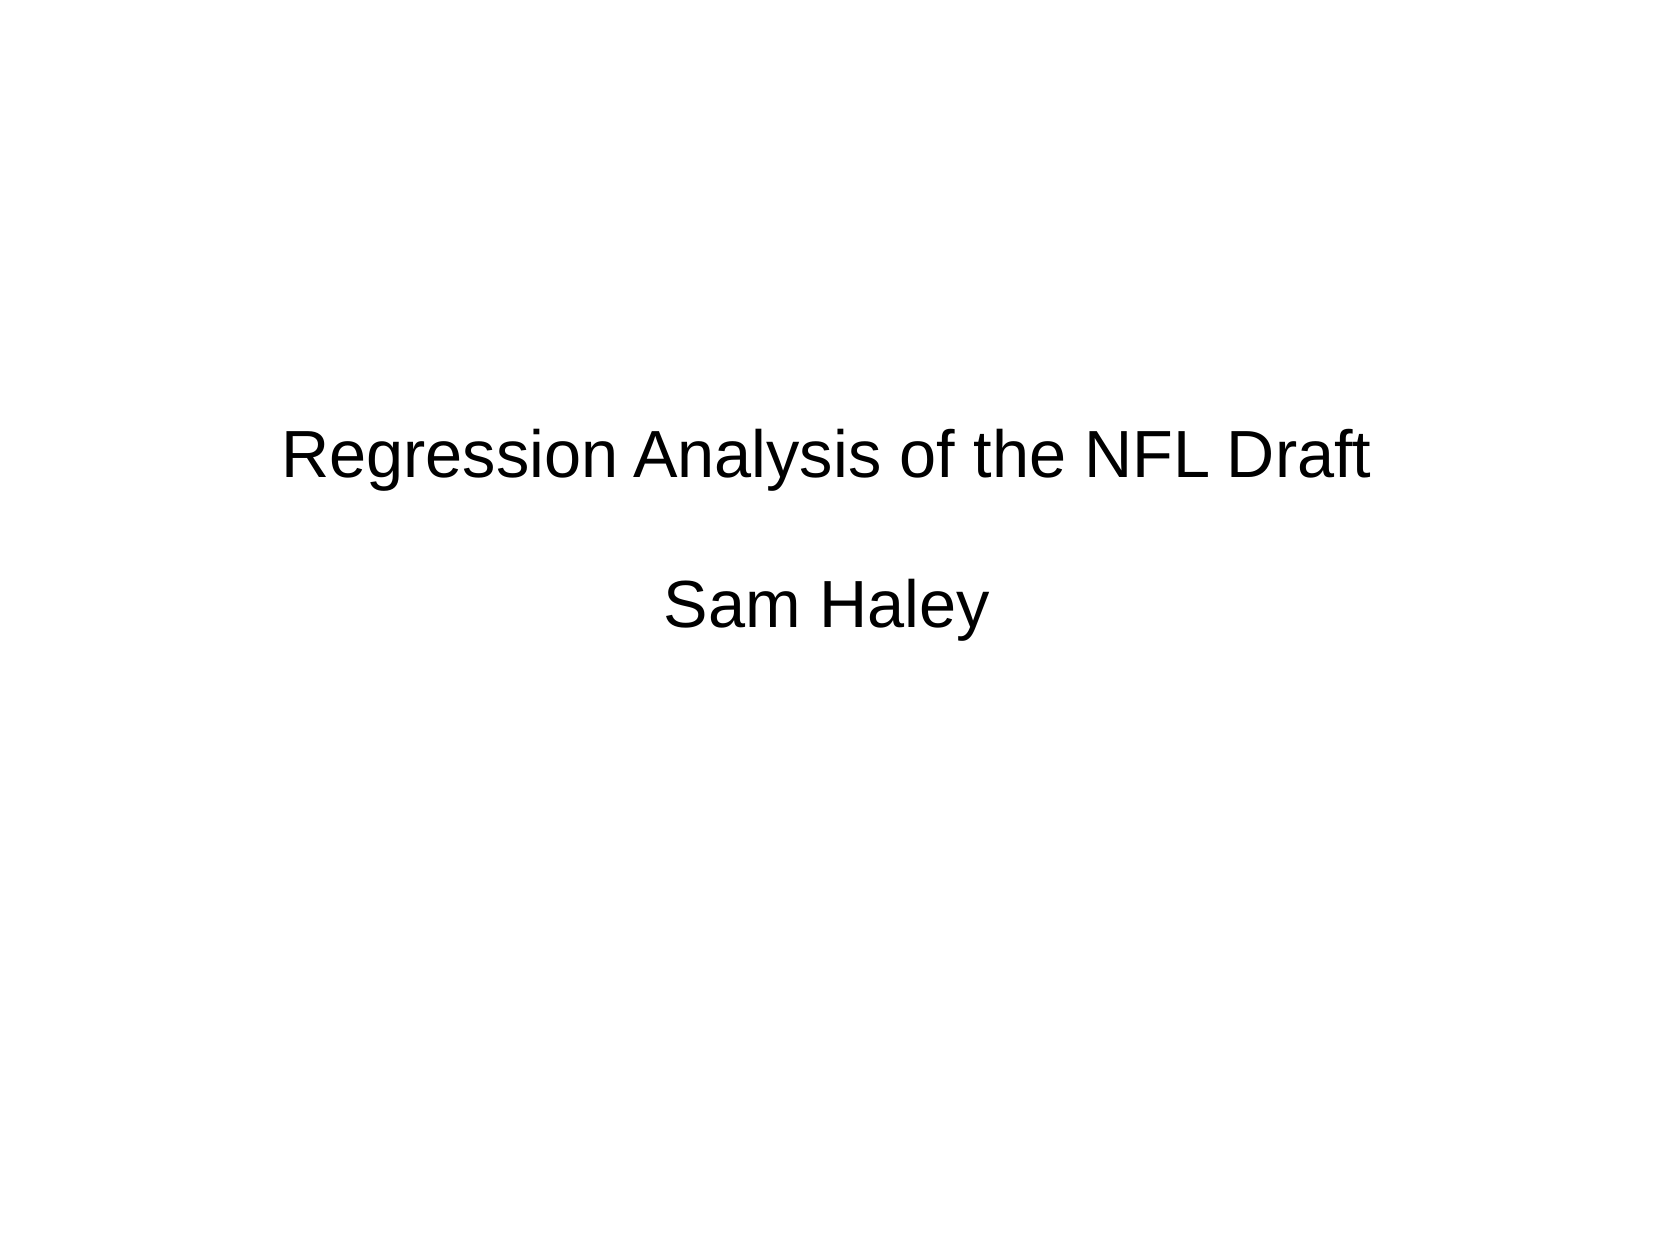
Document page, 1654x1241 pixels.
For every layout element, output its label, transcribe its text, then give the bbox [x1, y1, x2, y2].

subtitle Regression Analysis of the NFL Draft Sam Haley [82, 49, 1571, 1010]
